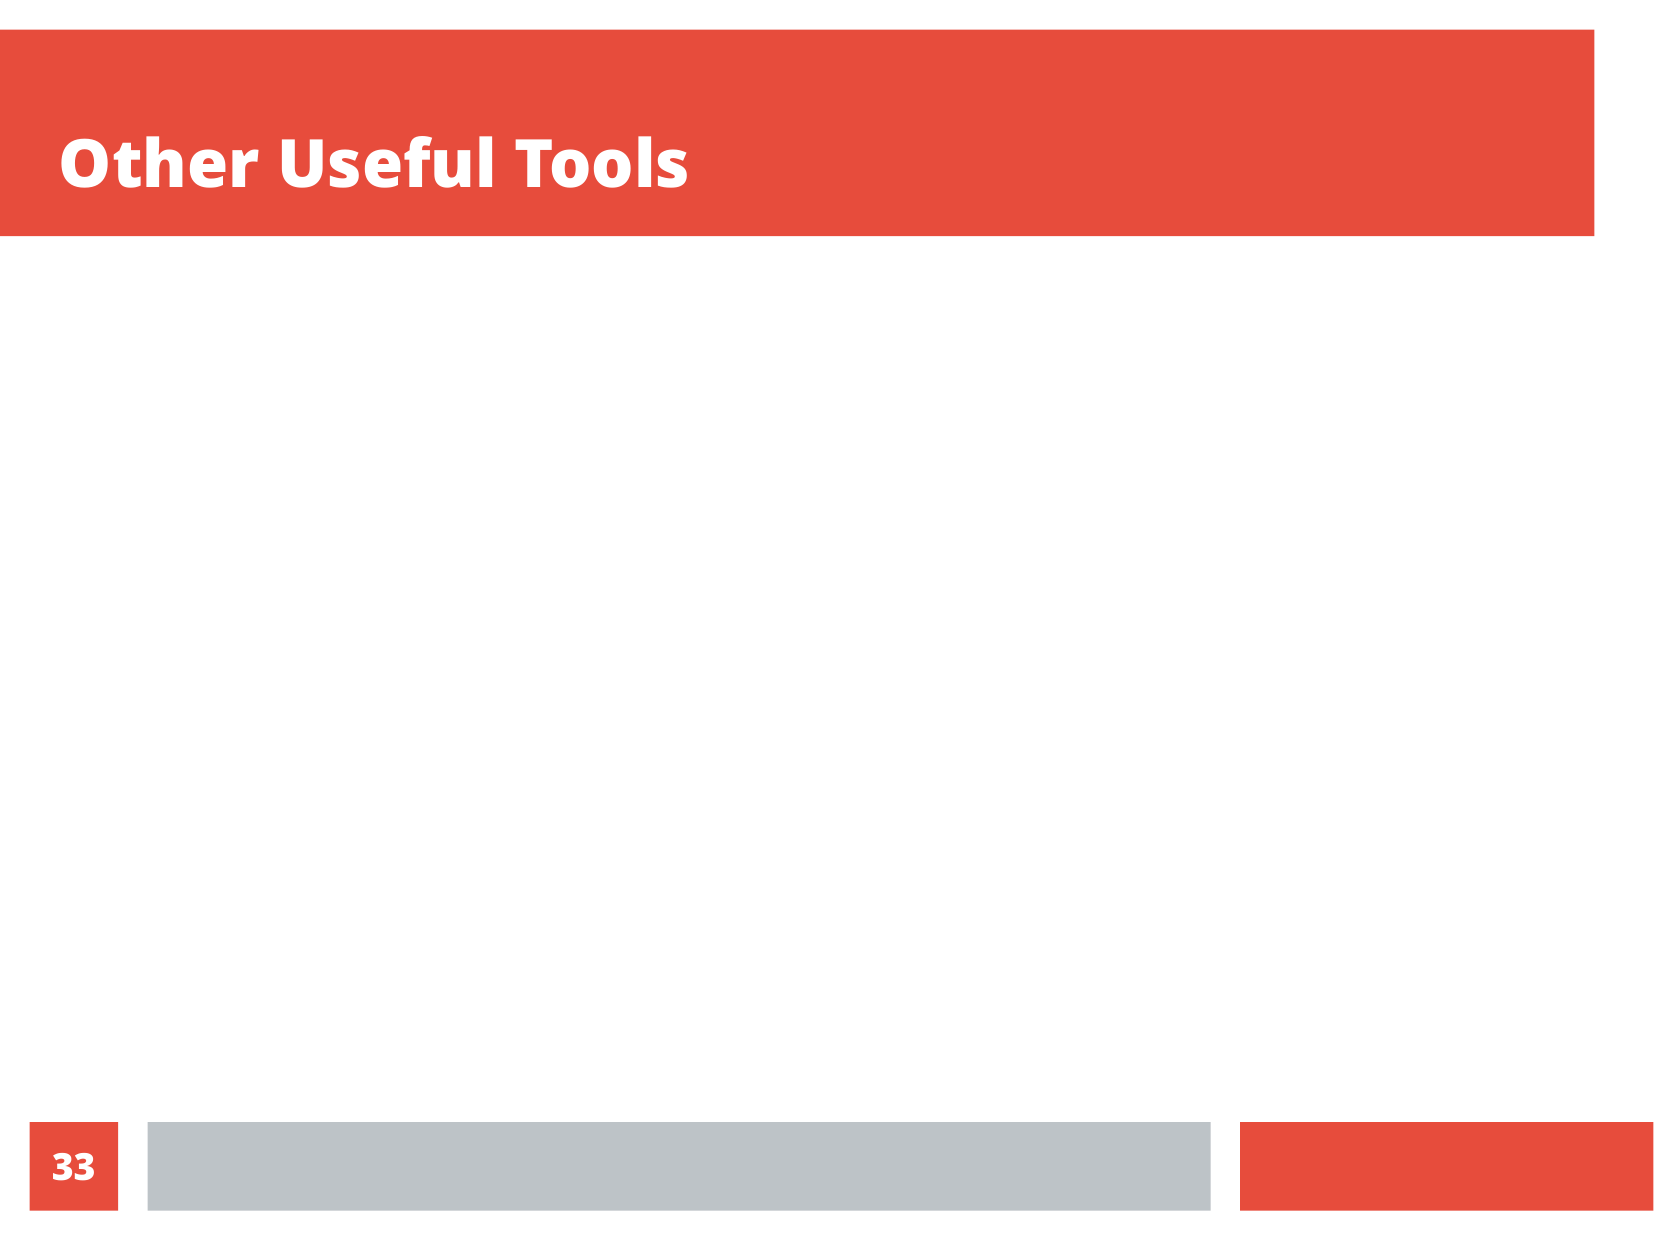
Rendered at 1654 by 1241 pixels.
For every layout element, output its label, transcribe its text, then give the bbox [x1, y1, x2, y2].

title Other Useful Tools [59, 59, 1595, 207]
